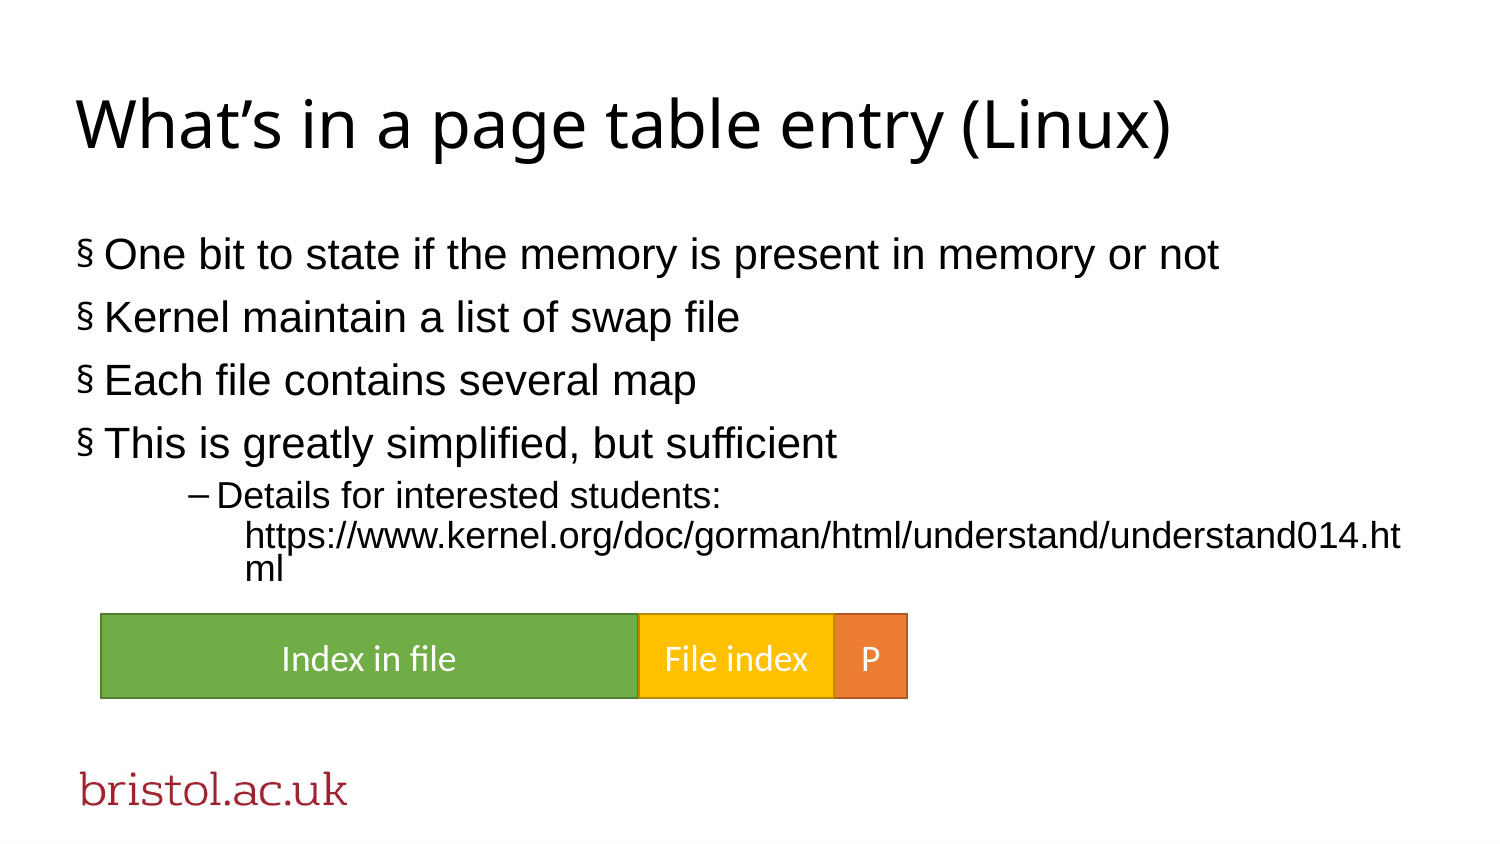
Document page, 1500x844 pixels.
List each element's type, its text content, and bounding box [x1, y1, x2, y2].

text_box P [834, 614, 907, 698]
title What’s in a page table entry (Linux) [60, 44, 1440, 209]
text_box File index [639, 614, 834, 698]
list One bit to state if the memory is present in memory or not Kernel maintain a list of swap file Each file contains several map This is greatly simplified, but sufficient Details for interested students: https://www.kernel.org/doc/gorman/html/understand/understand014.html [60, 224, 1440, 699]
text_box Index in file [101, 614, 638, 698]
